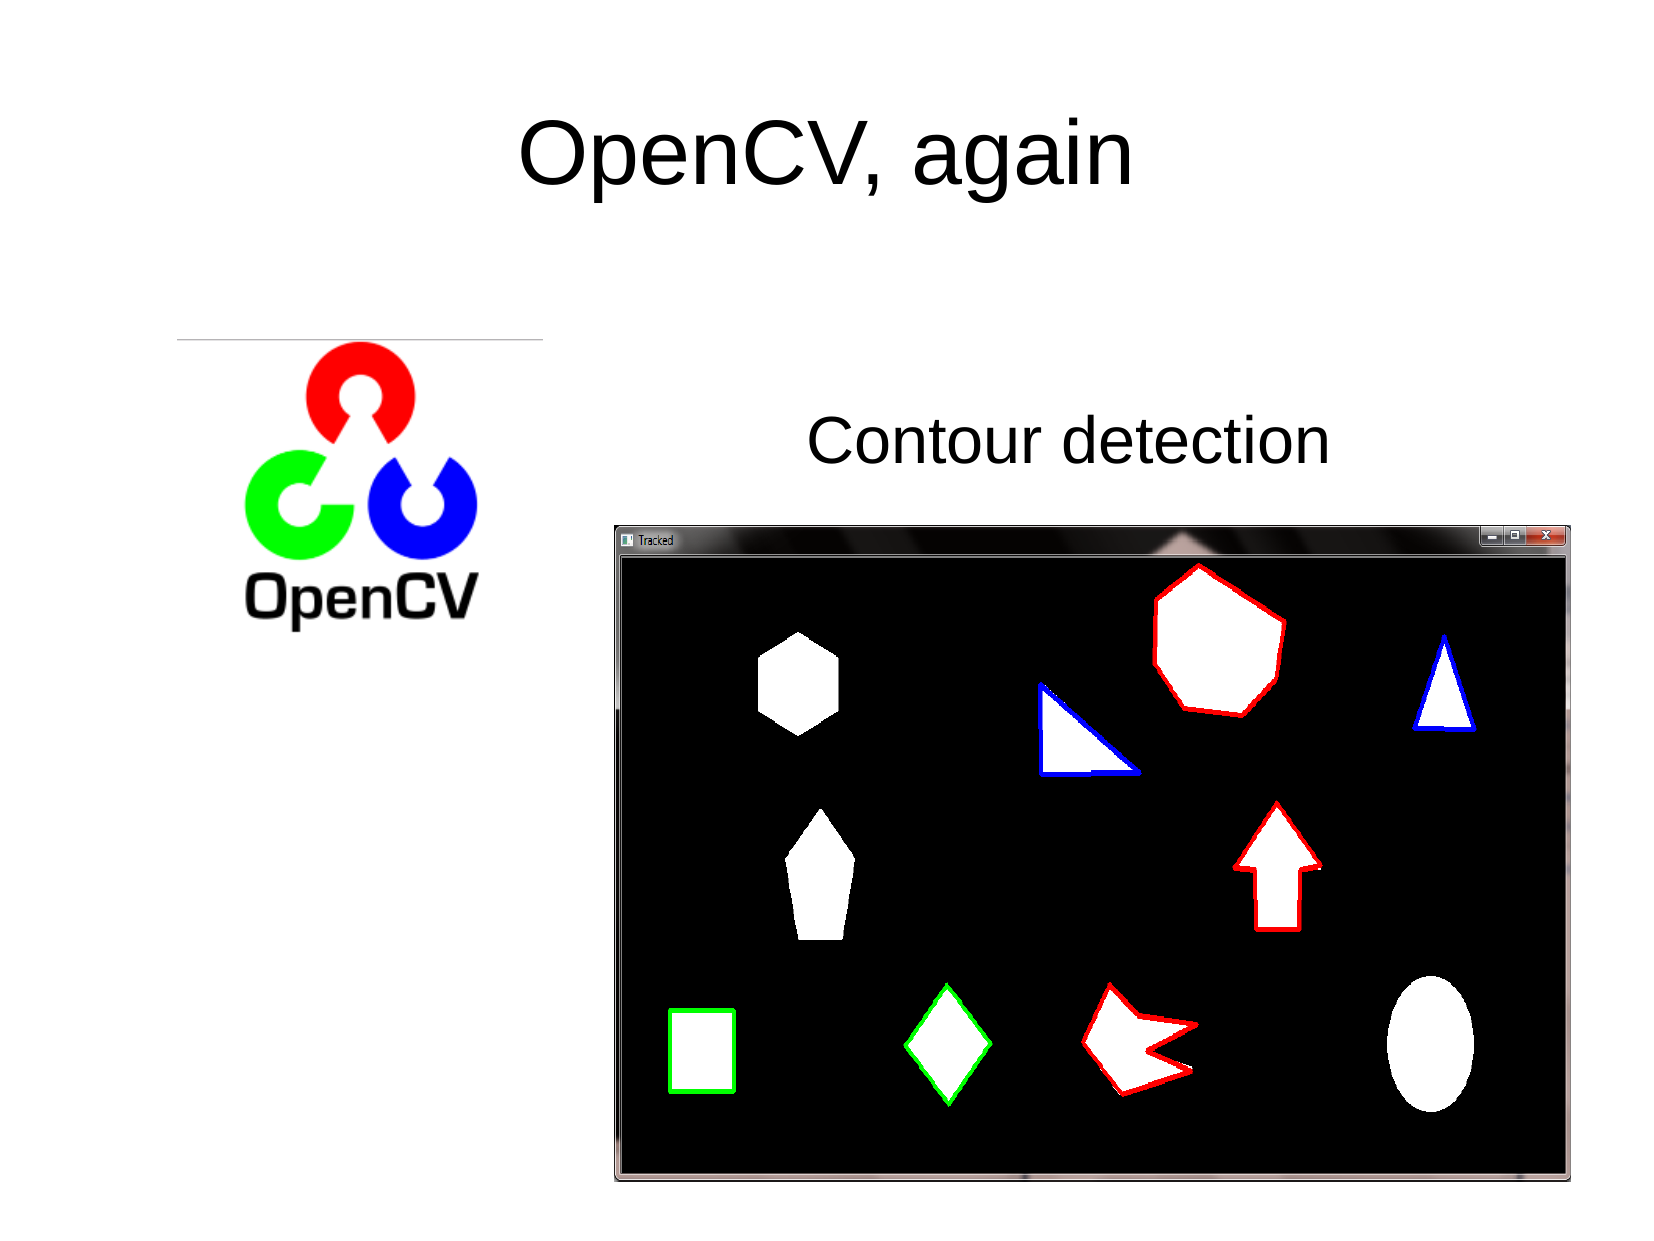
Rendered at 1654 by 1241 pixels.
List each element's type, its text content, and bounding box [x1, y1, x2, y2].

picture [177, 339, 543, 662]
text_box Contour detection [791, 395, 1382, 485]
picture [614, 525, 1571, 1182]
title OpenCV, again [82, 49, 1571, 257]
